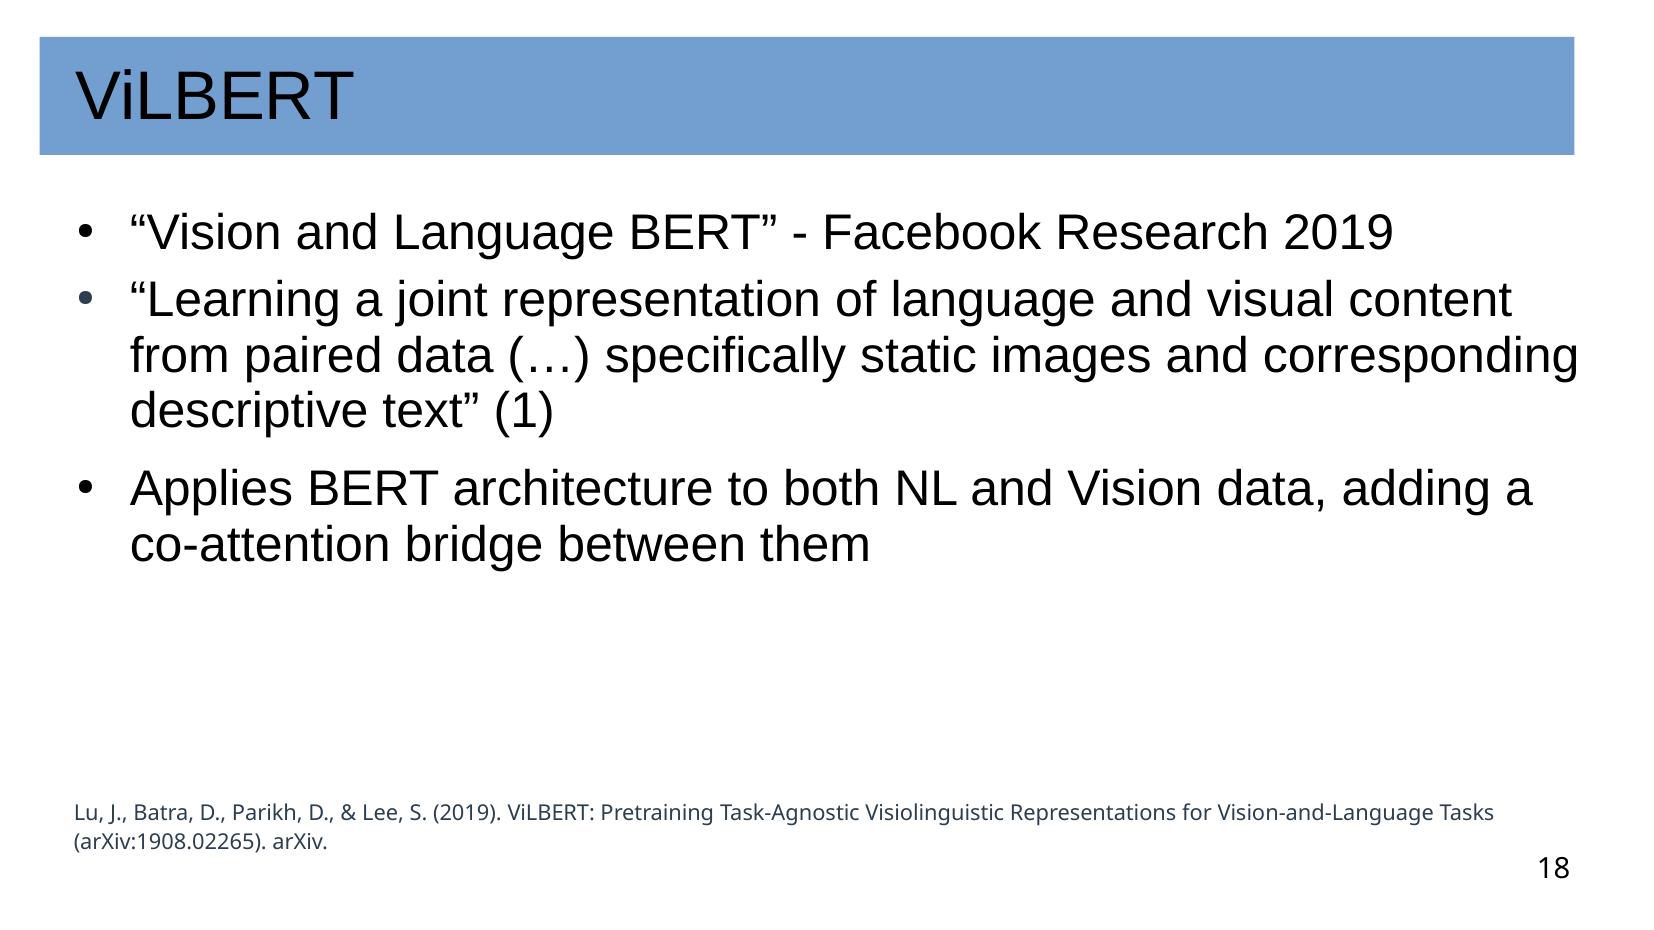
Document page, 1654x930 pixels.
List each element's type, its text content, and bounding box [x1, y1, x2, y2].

text_box Lu, J., Batra, D., Parikh, D., & Lee, S. (2019). ViLBERT: Pretraining Task-Agnostic Visiolinguistic Representations for Vision-and-Language Tasks (arXiv:1908.02265). arXiv. [58, 787, 1612, 867]
title ViLBERT [39, 36, 1575, 155]
list “Vision and Language BERT” - Facebook Research 2019 “Learning a joint representation of language and visual content from paired data (…) specifically static images and corresponding descriptive text” (1) Applies BERT architecture to both NL and Vision data, adding a co-attention bridge between them [58, 204, 1594, 787]
